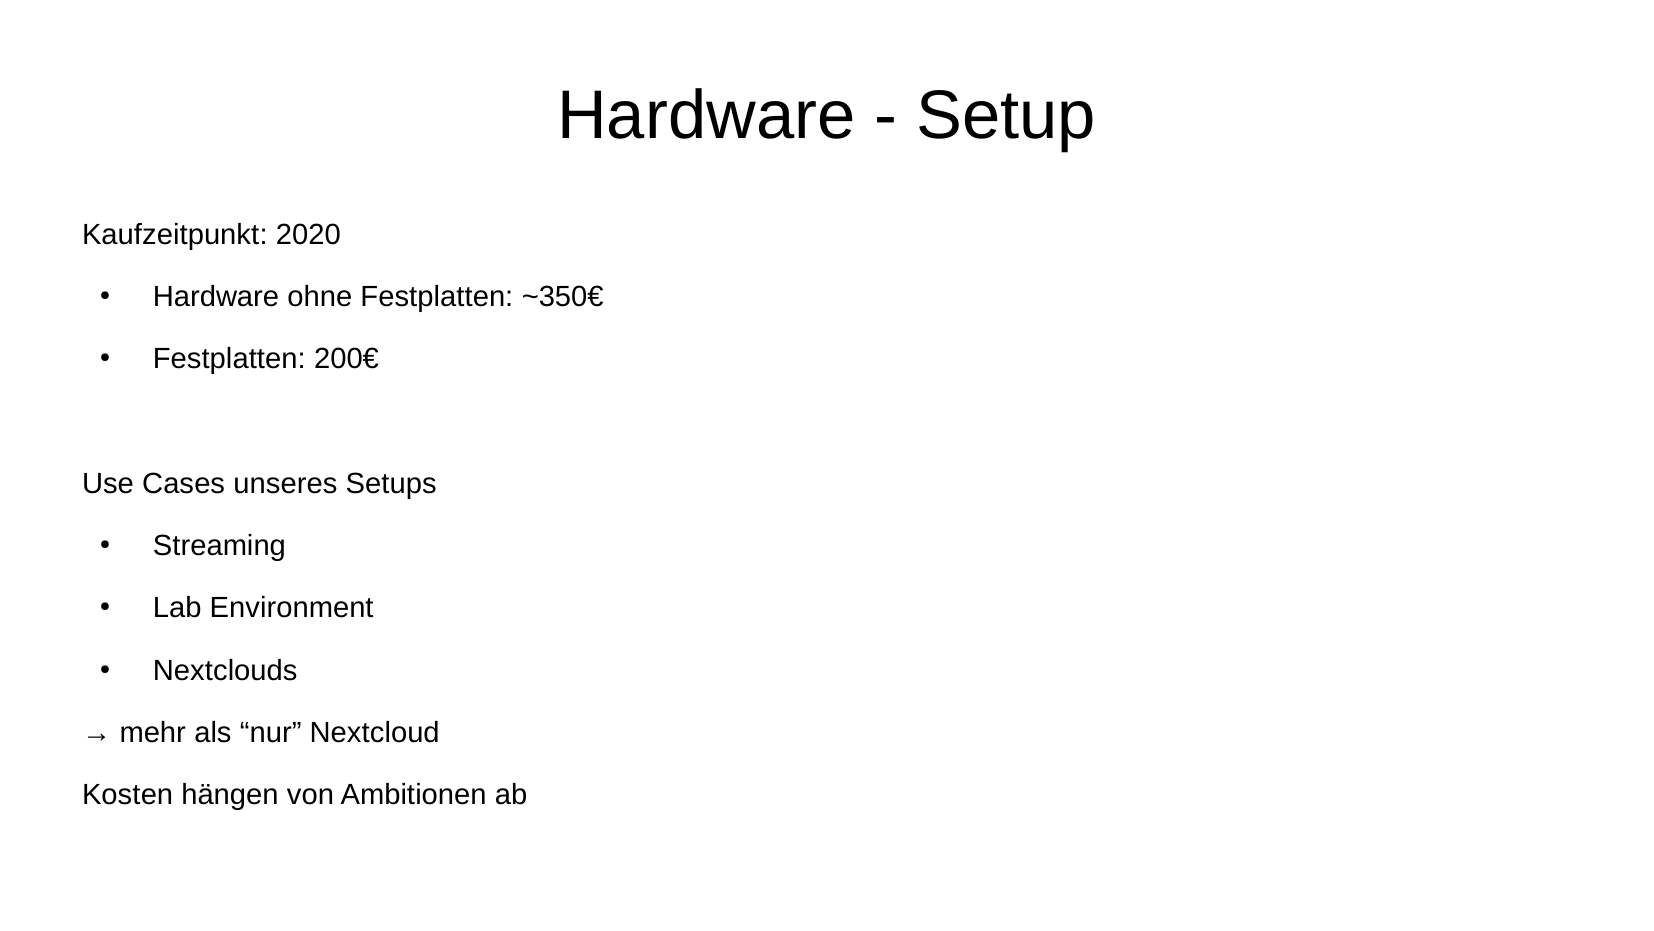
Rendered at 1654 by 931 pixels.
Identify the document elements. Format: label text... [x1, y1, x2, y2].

title Hardware - Setup [82, 37, 1571, 193]
list Kaufzeitpunkt: 2020 Hardware ohne Festplatten: ~350€ Festplatten: 200€ Use Cases unseres Setups Streaming Lab Environment Nextclouds → mehr als “nur” Nextcloud Kosten hängen von Ambitionen ab [82, 217, 1571, 886]
